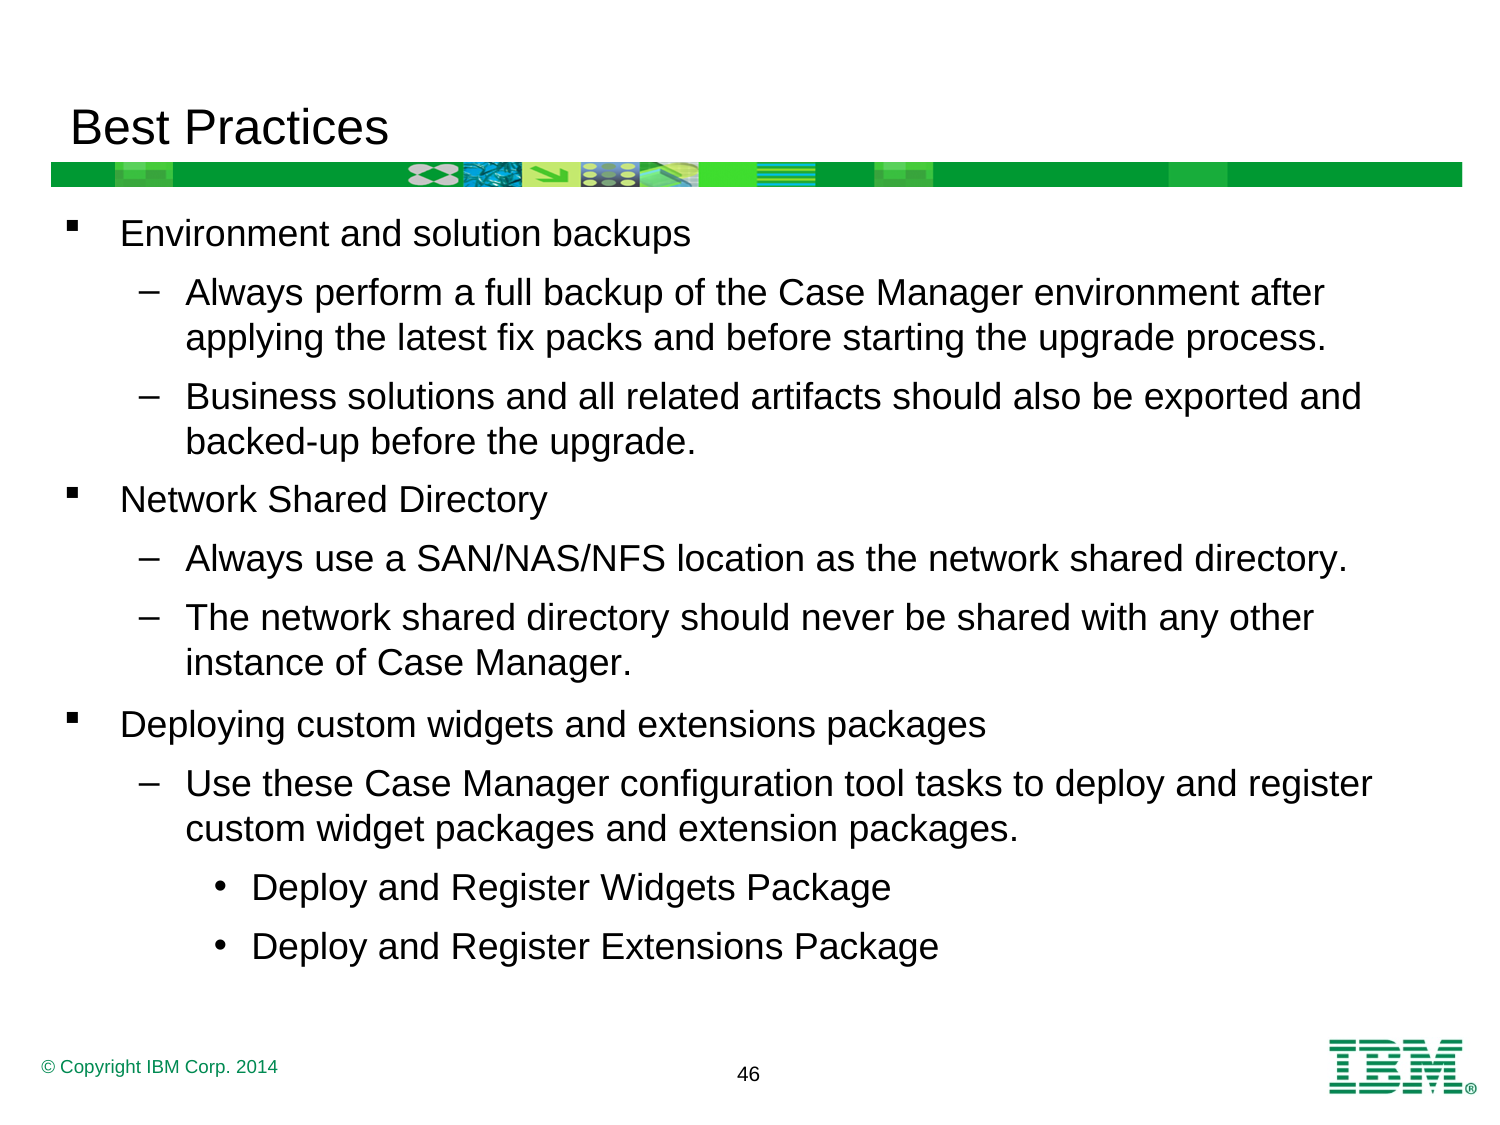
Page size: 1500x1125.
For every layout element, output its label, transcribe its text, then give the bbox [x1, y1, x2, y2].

list Environment and solution backups Always perform a full backup of the Case Manager environment after applying the latest fix packs and before starting the upgrade process. Business solutions and all related artifacts should also be exported and backed-up before the upgrade. Network Shared Directory Always use a SAN/NAS/NFS location as the network shared directory. The network shared directory should never be shared with any other instance of Case Manager. Deploying custom widgets and extensions packages Use these Case Manager configuration tool tasks to deploy and register custom widget packages and extension packages. Deploy and Register Widgets Package Deploy and Register Extensions Package [48, 198, 1466, 1026]
picture [1327, 1037, 1479, 1096]
picture [50, 161, 1463, 189]
title Best Practices [54, 86, 1458, 163]
